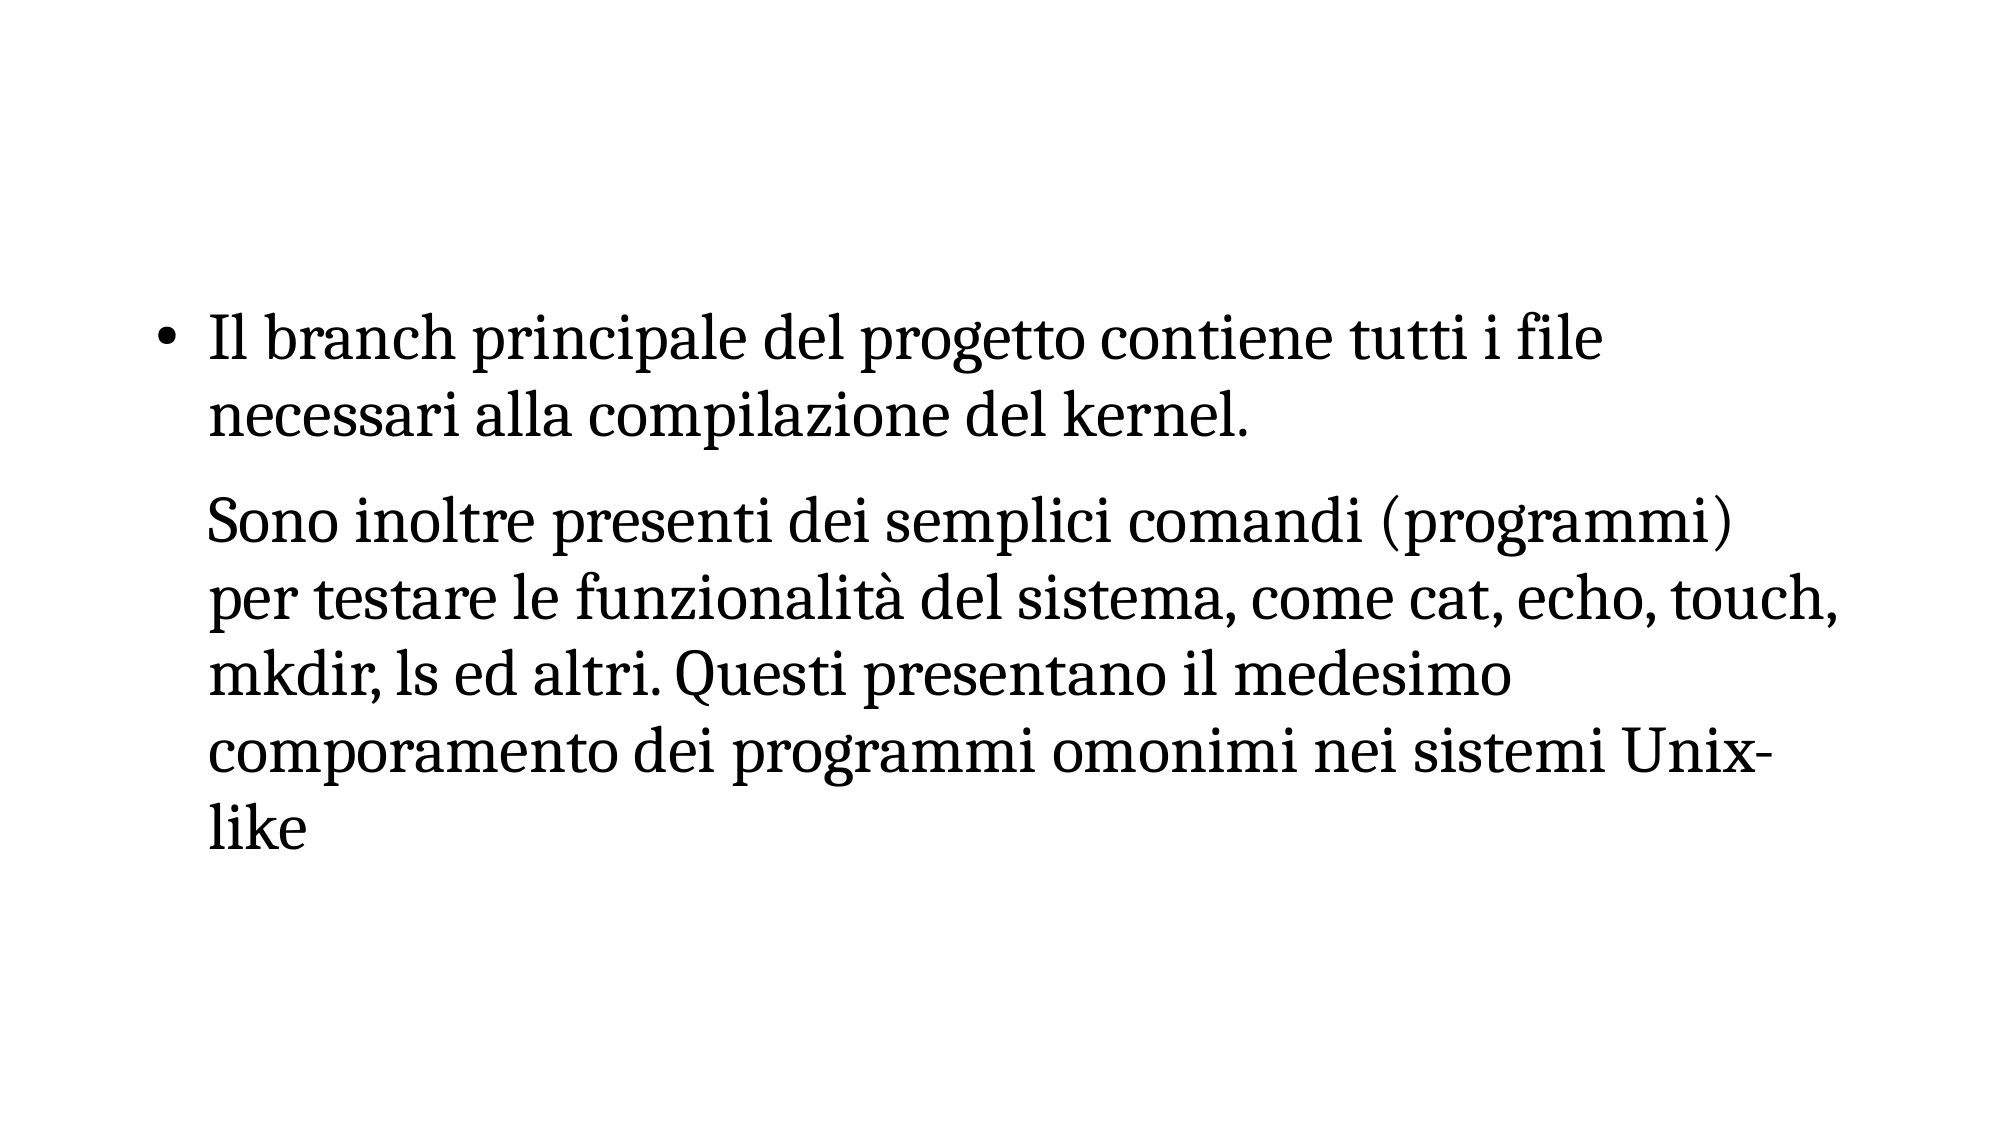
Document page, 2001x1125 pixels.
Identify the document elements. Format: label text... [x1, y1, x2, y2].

list Il branch principale del progetto contiene tutti i file necessari alla compilazione del kernel. Sono inoltre presenti dei semplici comandi (programmi) per testare le funzionalità del sistema, come cat, echo, touch, mkdir, ls ed altri. Questi presentano il medesimo comporamento dei programmi omonimi nei sistemi Unix-like [137, 299, 1843, 955]
